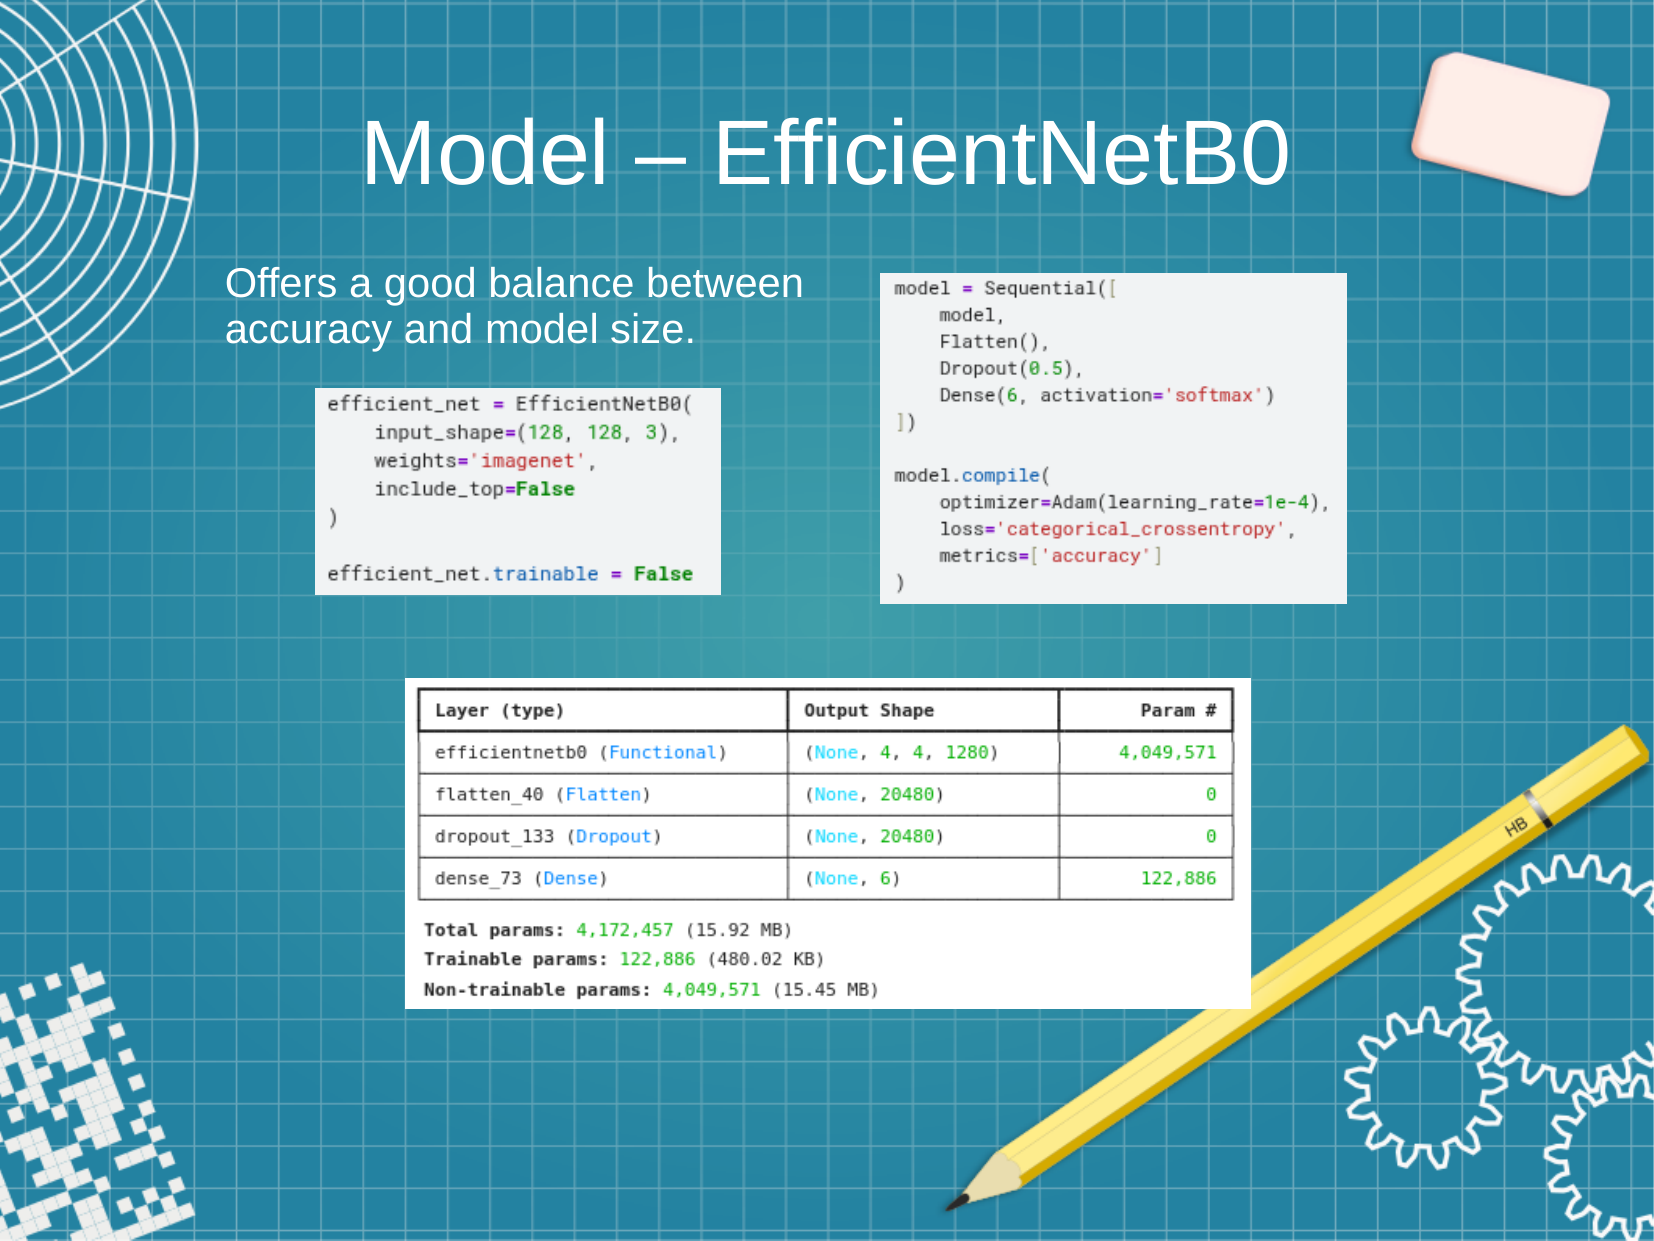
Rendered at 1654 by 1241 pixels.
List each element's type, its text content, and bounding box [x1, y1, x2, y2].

title Model – EfficientNetB0 [82, 49, 1571, 257]
text_box Offers a good balance between accuracy and model size. [210, 252, 826, 361]
picture [0, 0, 1654, 1241]
